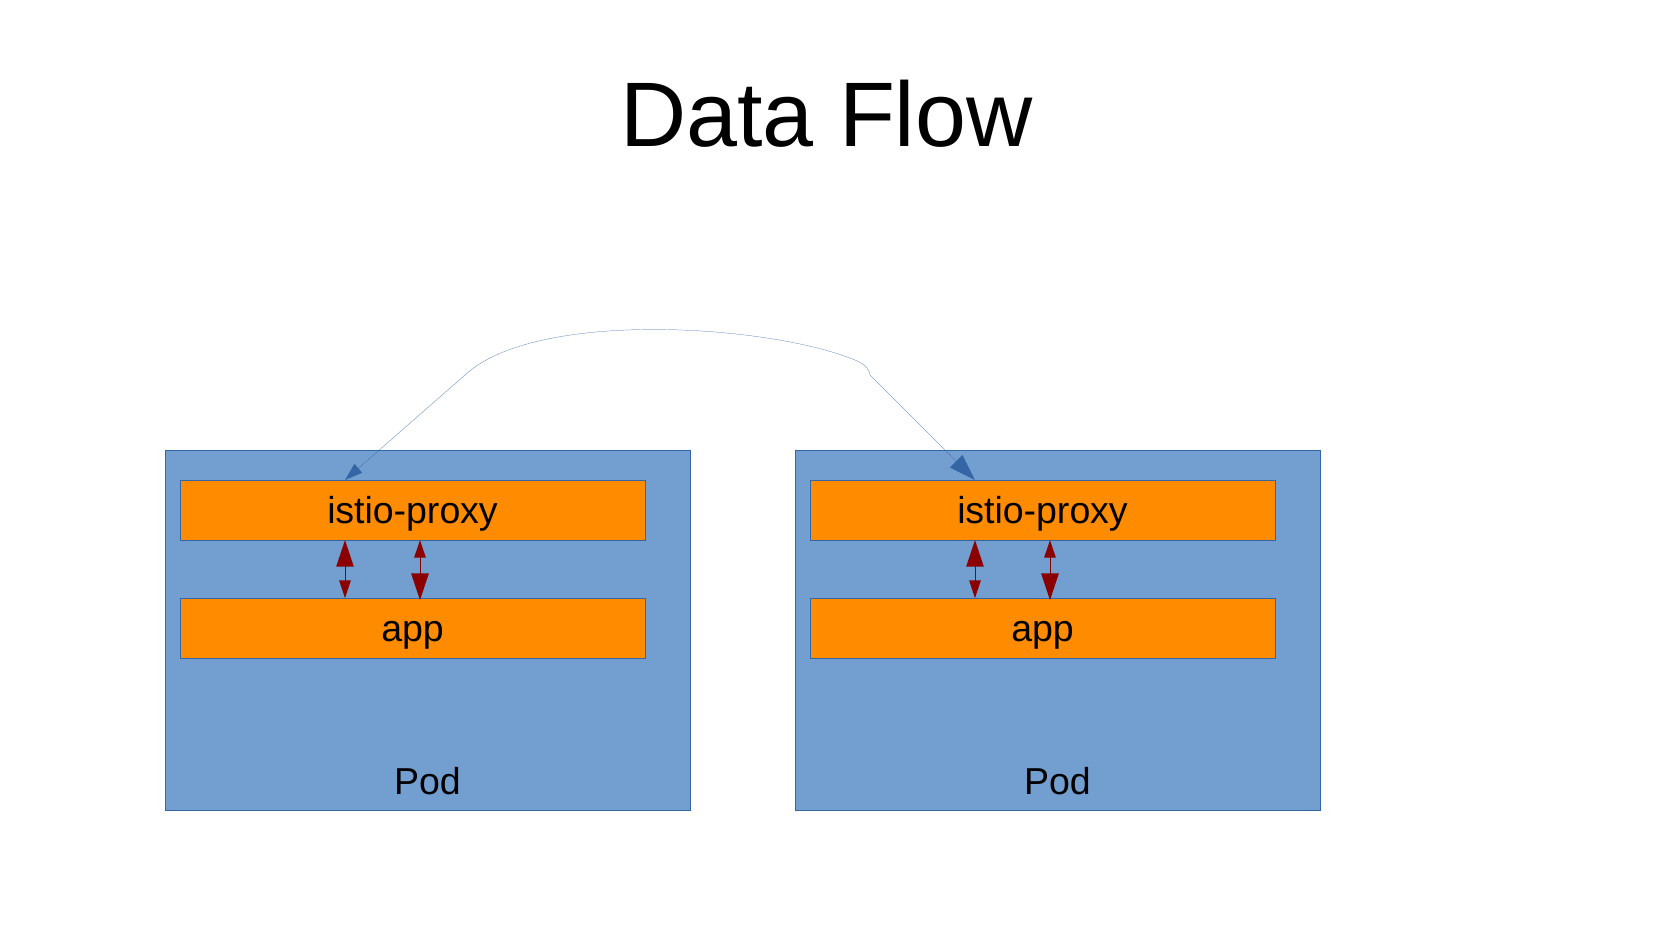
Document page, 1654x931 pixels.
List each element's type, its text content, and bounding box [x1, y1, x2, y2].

text_box istio-proxy [180, 480, 646, 541]
text_box app [180, 598, 646, 659]
text_box istio-proxy [810, 480, 1276, 541]
title Data Flow [82, 37, 1571, 193]
text_box Pod [795, 450, 1321, 811]
text_box app [810, 598, 1276, 659]
text_box Pod [165, 450, 691, 811]
